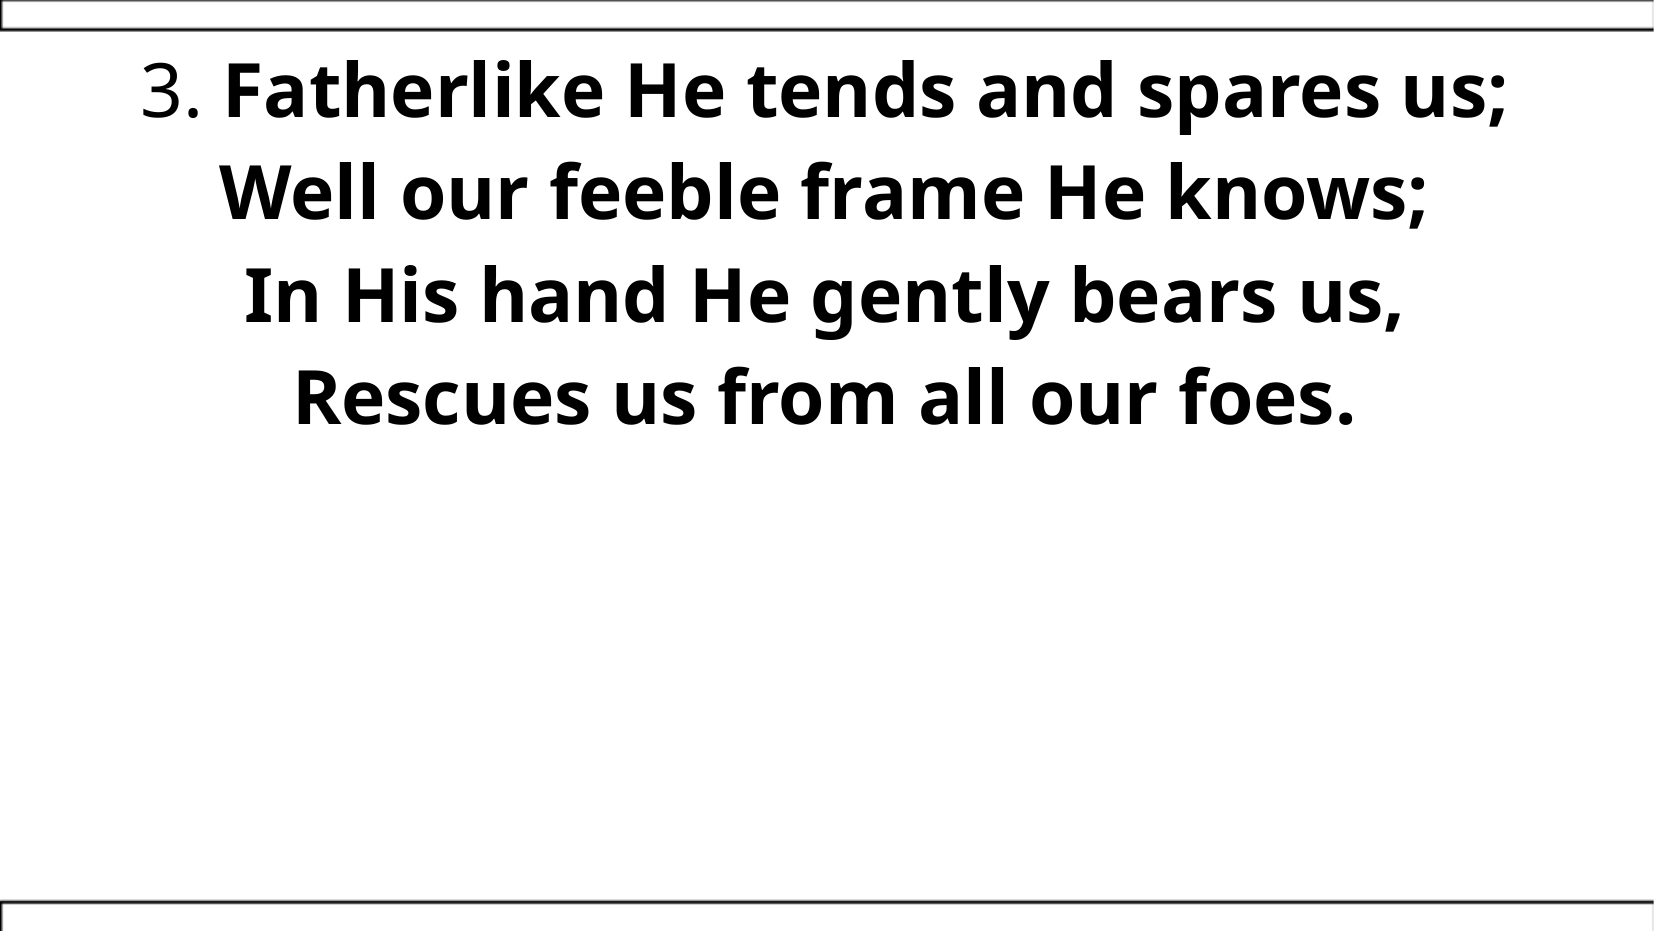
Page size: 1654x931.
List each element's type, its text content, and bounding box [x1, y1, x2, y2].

text_box 3. Fatherlike He tends and spares us; Well our feeble frame He knows; In His hand He gently bears us, Rescues us from all our foes. [105, 30, 1546, 451]
picture [0, 0, 1654, 931]
